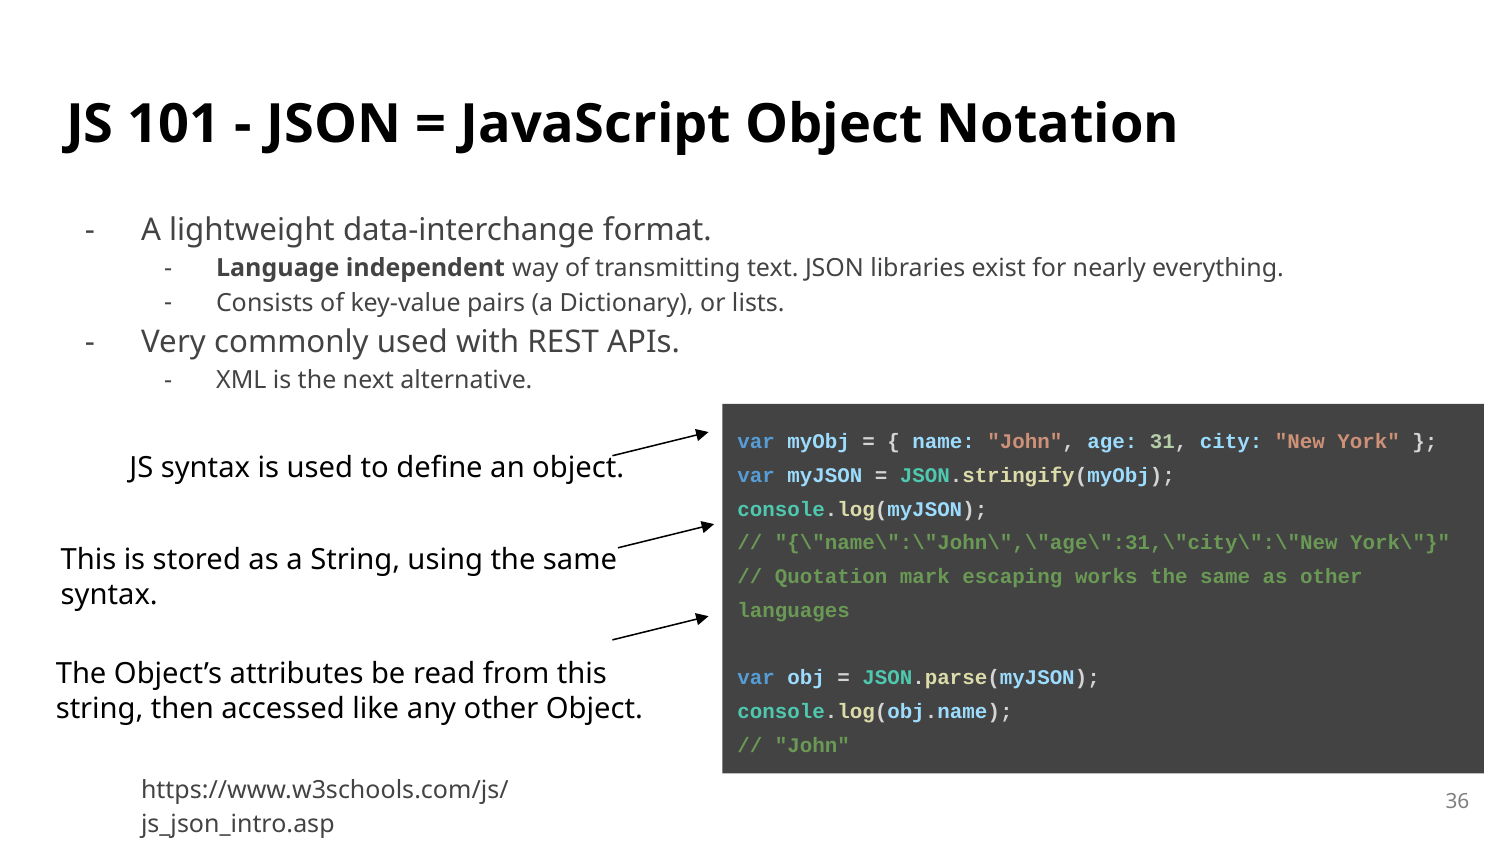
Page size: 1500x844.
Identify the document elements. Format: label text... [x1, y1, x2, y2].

text_box The Object’s attributes be read from this string, then accessed like any other Object. [40, 639, 665, 736]
text_box https://www.w3schools.com/js/js_json_intro.asp [126, 754, 679, 836]
list A lightweight data-interchange format. Language independent way of transmitting text. JSON libraries exist for nearly everything. Consists of key-value pairs (a Dictionary), or lists. Very commonly used with REST APIs. XML is the next alternative. [51, 189, 1449, 404]
title JS 101 - JSON = JavaScript Object Notation [51, 72, 1449, 176]
text_box JS syntax is used to define an object. [114, 433, 661, 516]
slide_number <number> [1394, 774, 1484, 834]
text_box This is stored as a String, using the same syntax. [45, 525, 661, 622]
text_box var myObj = { name: "John", age: 31, city: "New York" }; var myJSON = JSON.stringify(myObj); console.log(myJSON); // "{\"name\":\"John\",\"age\":31,\"city\":\"New York\"}" // Quotation mark escaping works the same as other languages var obj = JSON.parse(myJSON); console.log(obj.name); // "John" [722, 403, 1484, 774]
